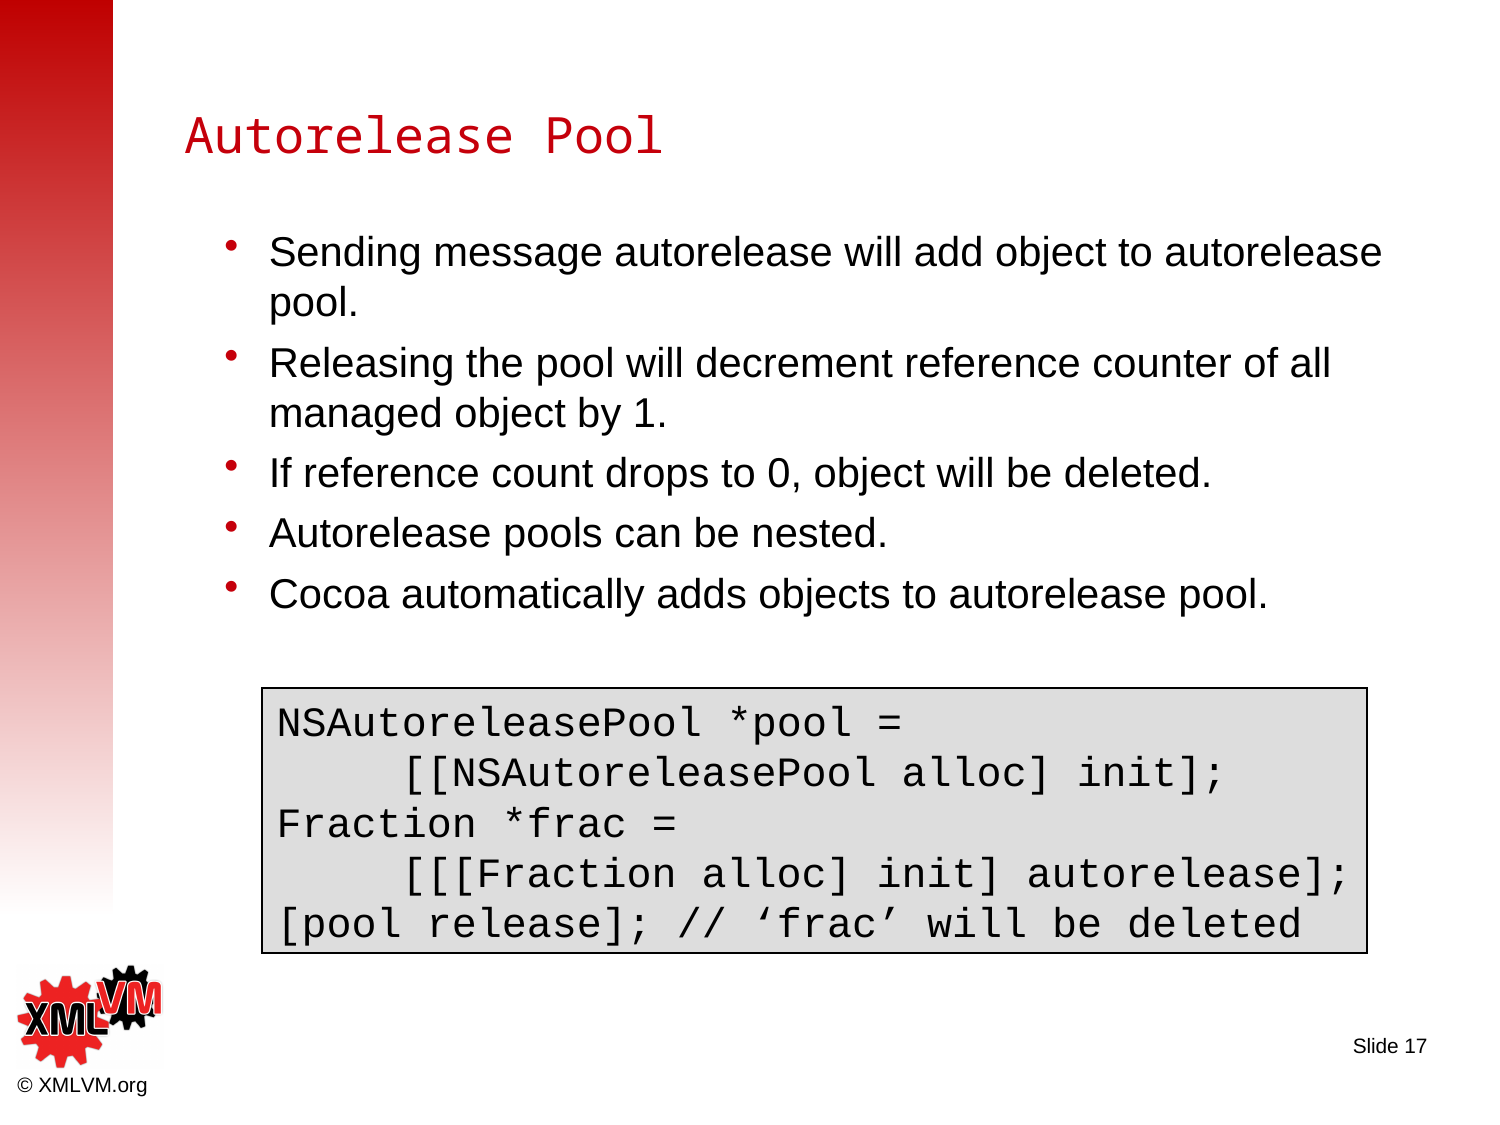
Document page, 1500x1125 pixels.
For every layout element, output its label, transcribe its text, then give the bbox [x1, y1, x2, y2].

list Sending message autorelease will add object to autorelease pool. Releasing the pool will decrement reference counter of all managed object by 1. If reference count drops to 0, object will be deleted. Autorelease pools can be nested. Cocoa automatically adds objects to autorelease pool. [224, 224, 1447, 638]
title Autorelease Pool [170, 67, 1447, 207]
text_box NSAutoreleasePool *pool = [[NSAutoreleasePool alloc] init]; Fraction *frac = [[[Fraction alloc] init] autorelease]; [pool release]; // ‘frac’ will be deleted [261, 687, 1367, 954]
picture [16, 964, 164, 1069]
